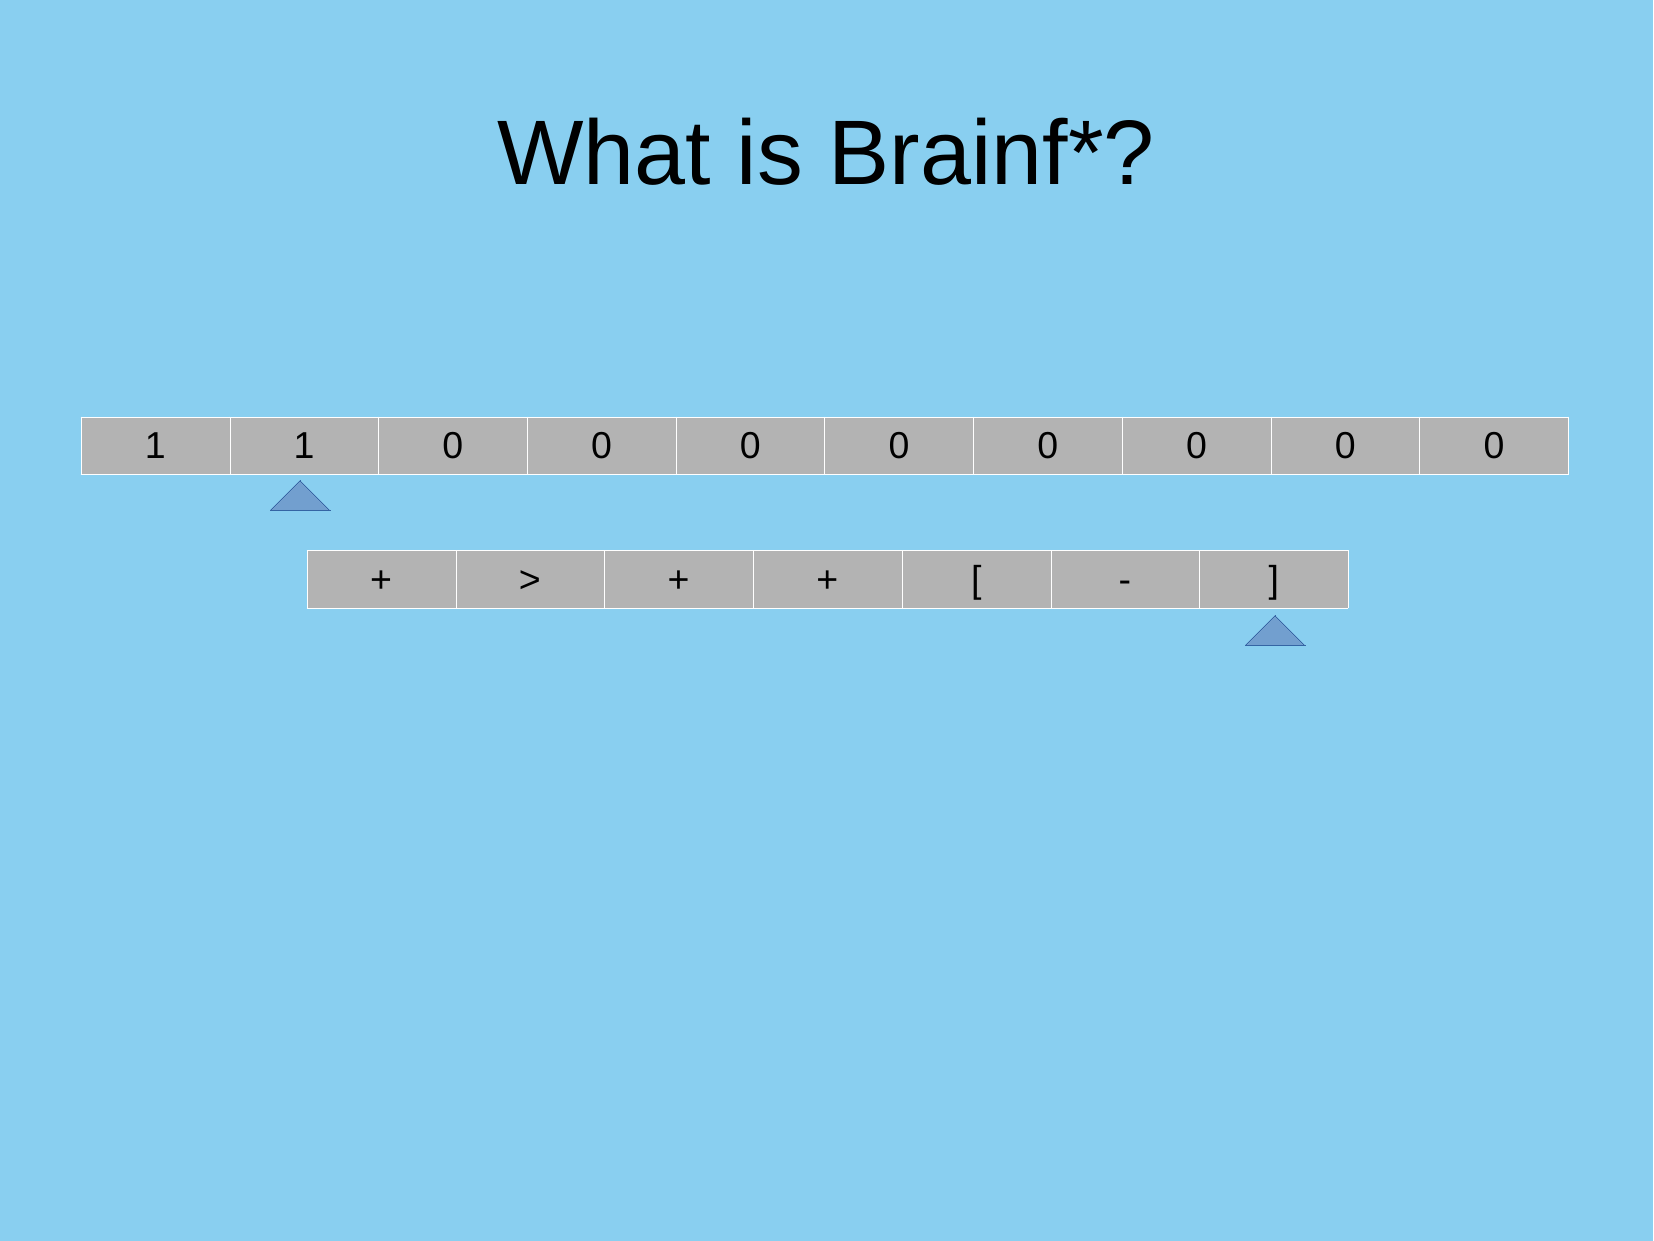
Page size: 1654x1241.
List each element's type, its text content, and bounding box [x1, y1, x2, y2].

table_header ] [1200, 551, 1348, 608]
table_header [ [903, 551, 1051, 608]
table_header 0 [1420, 418, 1568, 474]
table_header - [1052, 551, 1199, 608]
title What is Brainf*? [82, 49, 1571, 257]
text_box [270, 480, 331, 511]
table_header + [308, 551, 456, 608]
table_header 0 [974, 418, 1122, 474]
table_header + [754, 551, 902, 608]
table_header 0 [528, 418, 676, 474]
table_header + [605, 551, 753, 608]
table_header 0 [379, 418, 527, 474]
table_header 0 [1123, 418, 1271, 474]
table_header > [457, 551, 604, 608]
text_box [1245, 615, 1306, 646]
table_header 0 [1272, 418, 1419, 474]
table_header 0 [825, 418, 973, 474]
table_header 0 [677, 418, 824, 474]
table_header 1 [231, 418, 378, 474]
table_header 1 [82, 418, 230, 474]
